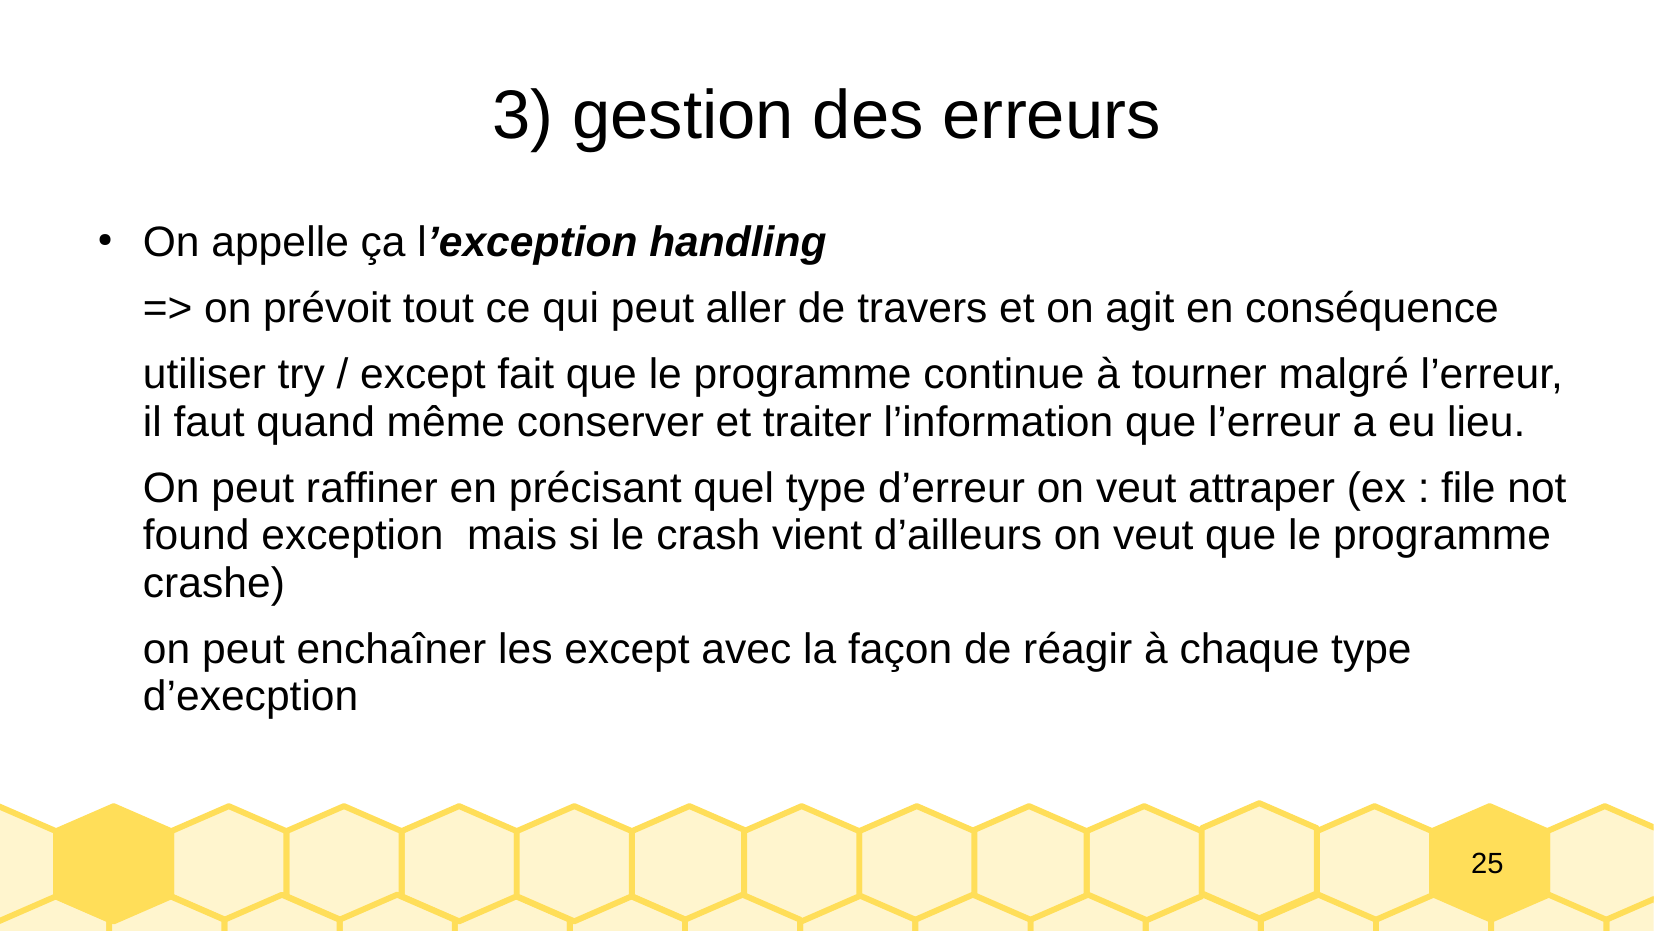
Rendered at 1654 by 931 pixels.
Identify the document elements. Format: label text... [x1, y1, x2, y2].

list On appelle ça l’exception handling => on prévoit tout ce qui peut aller de travers et on agit en conséquence utiliser try / except fait que le programme continue à tourner malgré l’erreur, il faut quand même conserver et traiter l’information que l’erreur a eu lieu. On peut raffiner en précisant quel type d’erreur on veut attraper (ex : file not found exception mais si le crash vient d’ailleurs on veut que le programme crashe) on peut enchaîner les except avec la façon de réagir à chaque type d’execption [82, 217, 1571, 758]
title 3) gestion des erreurs [82, 37, 1571, 193]
